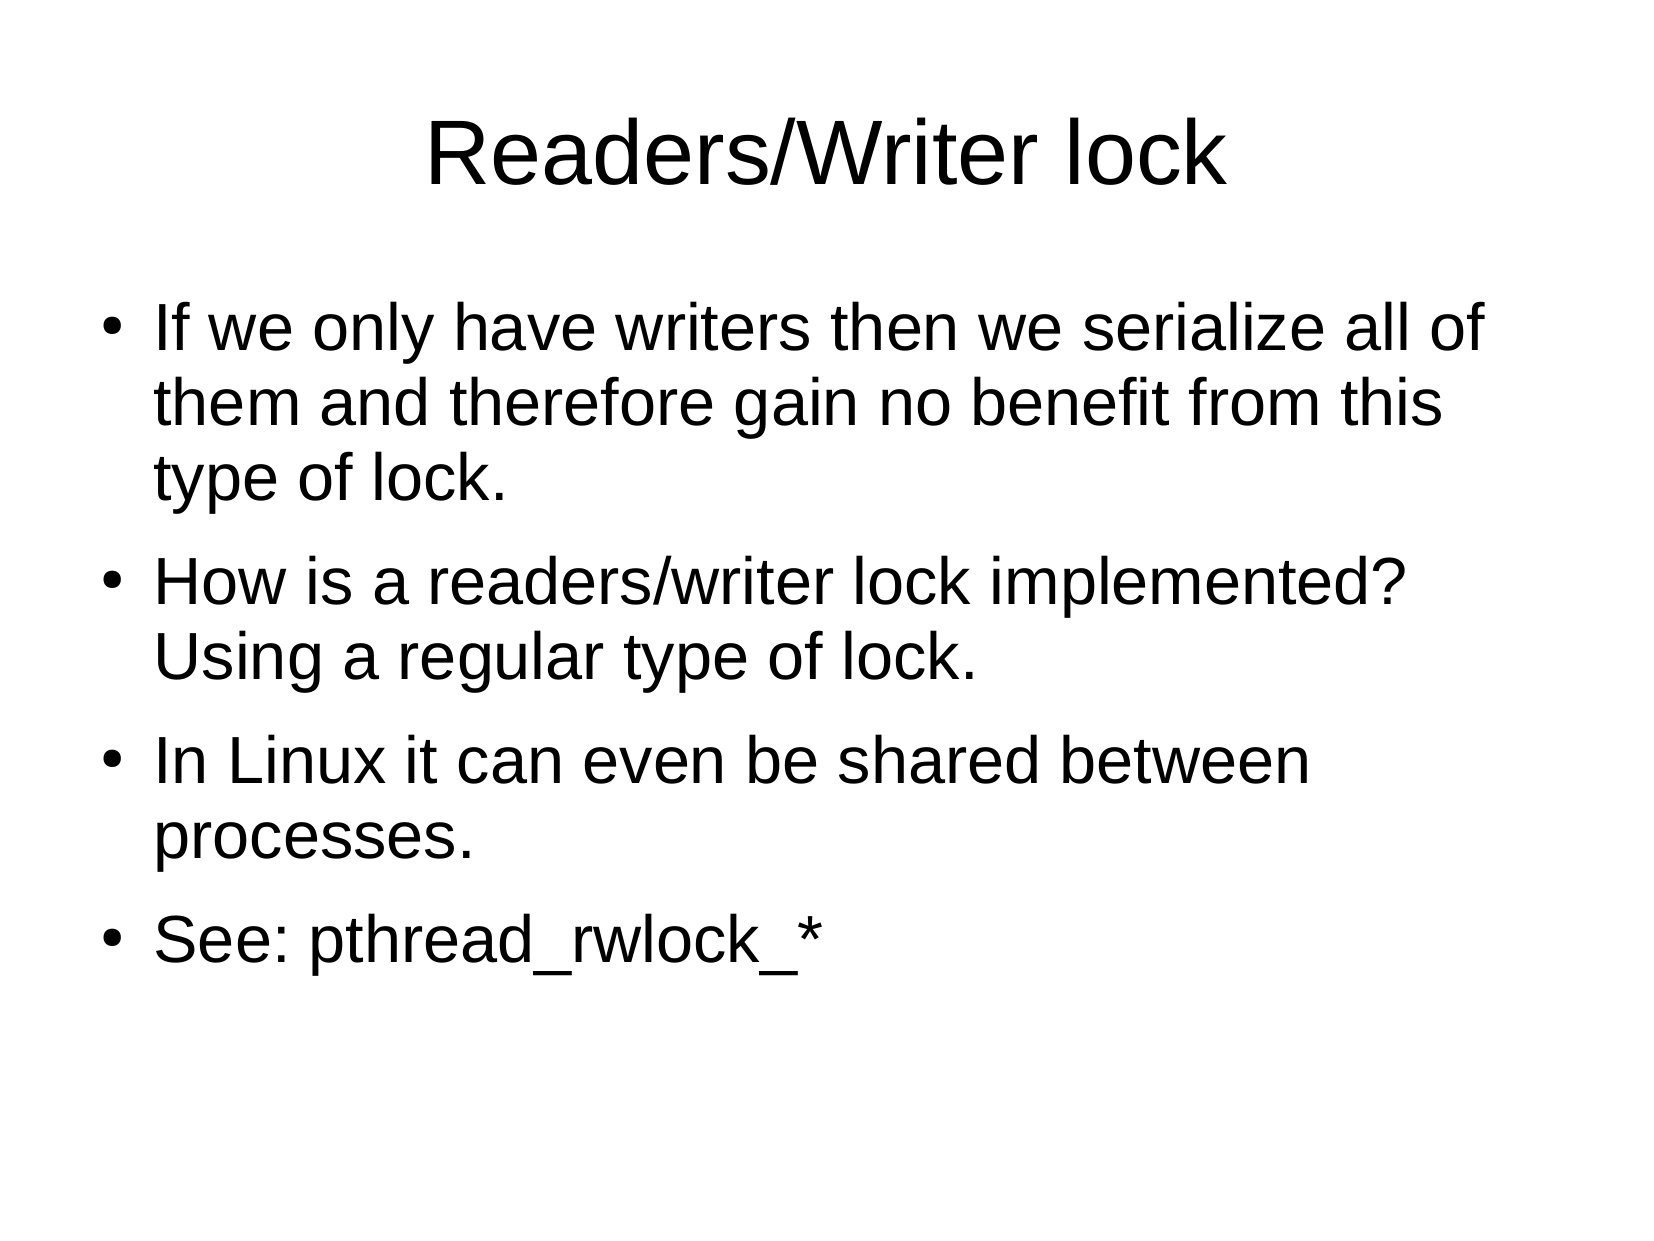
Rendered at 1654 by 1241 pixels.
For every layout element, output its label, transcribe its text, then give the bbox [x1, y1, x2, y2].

title Readers/Writer lock [82, 49, 1571, 257]
list If we only have writers then we serialize all of them and therefore gain no benefit from this type of lock. How is a readers/writer lock implemented? Using a regular type of lock. In Linux it can even be shared between processes. See: pthread_rwlock_* [82, 290, 1571, 1109]
